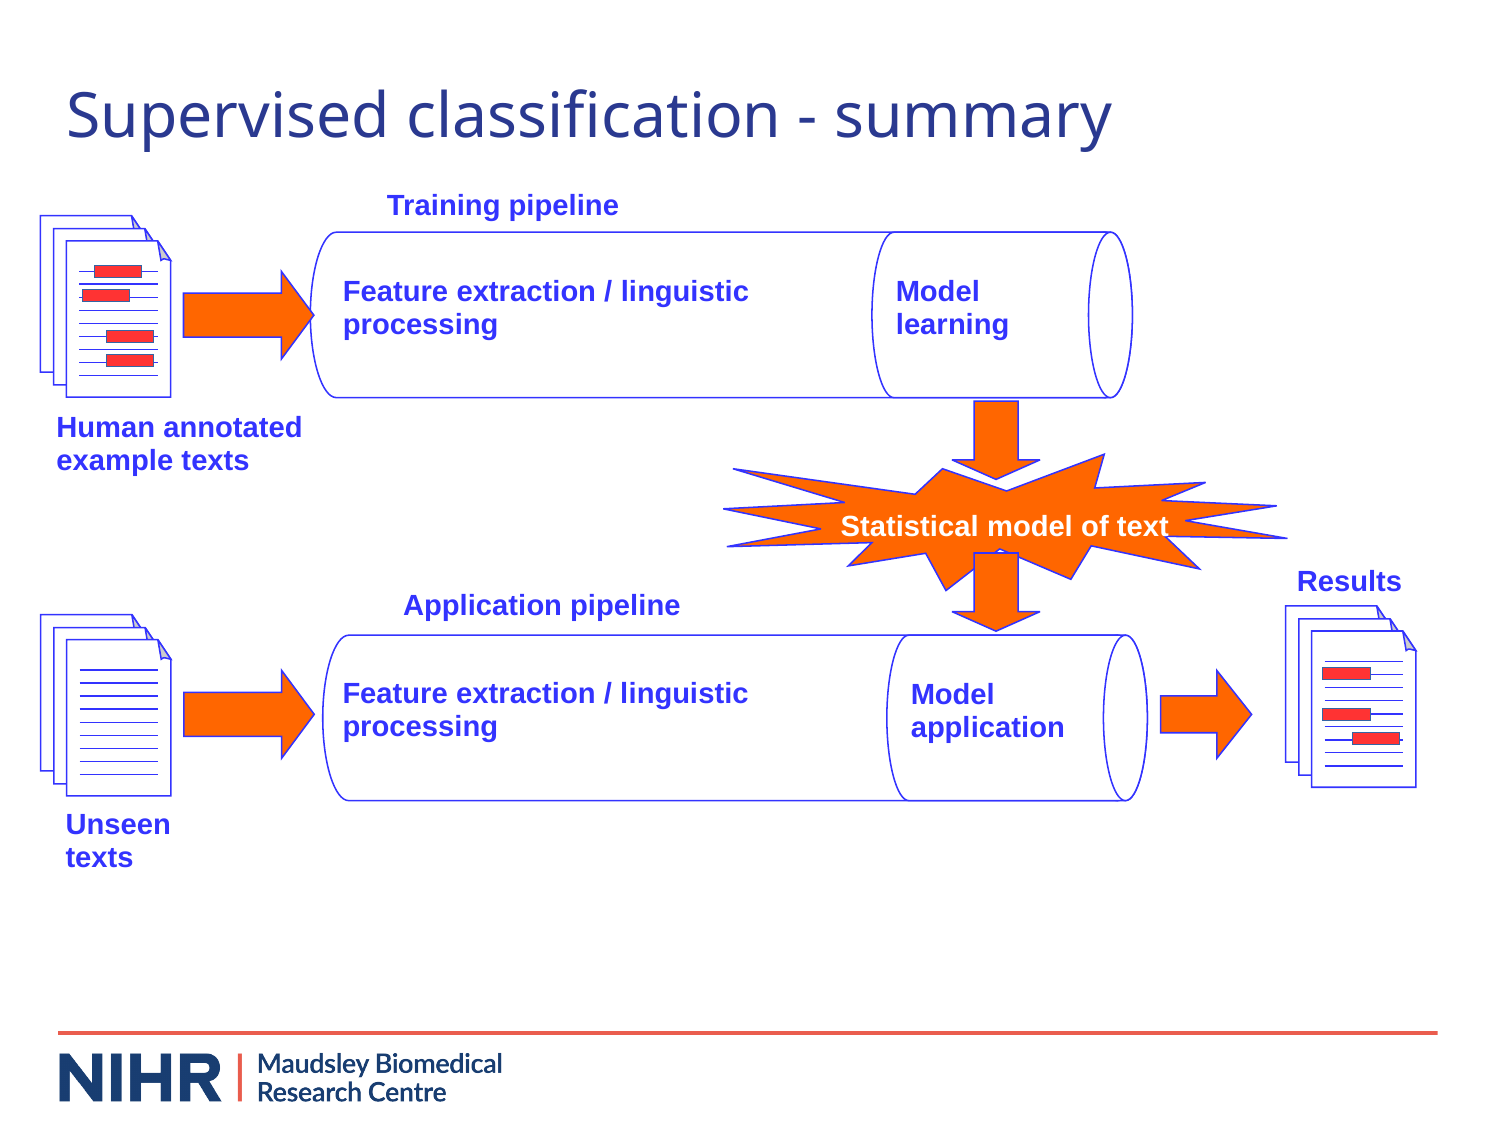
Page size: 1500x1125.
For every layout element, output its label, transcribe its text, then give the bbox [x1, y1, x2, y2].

text_box Unseen texts [50, 800, 186, 882]
text_box [848, 551, 1089, 632]
text_box Model learning [880, 267, 1025, 349]
text_box [183, 232, 1107, 398]
text_box Statistical model of text [825, 502, 1185, 551]
title Supervised classification - summary [51, 60, 1450, 194]
text_box [40, 215, 171, 398]
text_box [732, 454, 1288, 539]
text_box Training pipeline [372, 194, 635, 230]
text_box [1115, 551, 1200, 569]
text_box [322, 635, 1122, 801]
text_box [952, 401, 1041, 480]
text_box Human annotated example texts [41, 402, 318, 485]
text_box Results [1282, 557, 1418, 607]
text_box [183, 670, 315, 759]
text_box [1160, 670, 1252, 759]
text_box [1285, 607, 1416, 788]
text_box Application pipeline [388, 580, 696, 630]
table_header Example sentence [1088, 232, 1133, 398]
text_box [723, 503, 825, 547]
text_box Feature extraction / linguistic processing [327, 669, 765, 751]
table_header Example sentence [1103, 635, 1148, 801]
text_box Model application [896, 670, 1081, 752]
text_box [40, 614, 171, 796]
text_box Feature extraction / linguistic processing [328, 267, 765, 349]
picture [29, 1018, 531, 1125]
